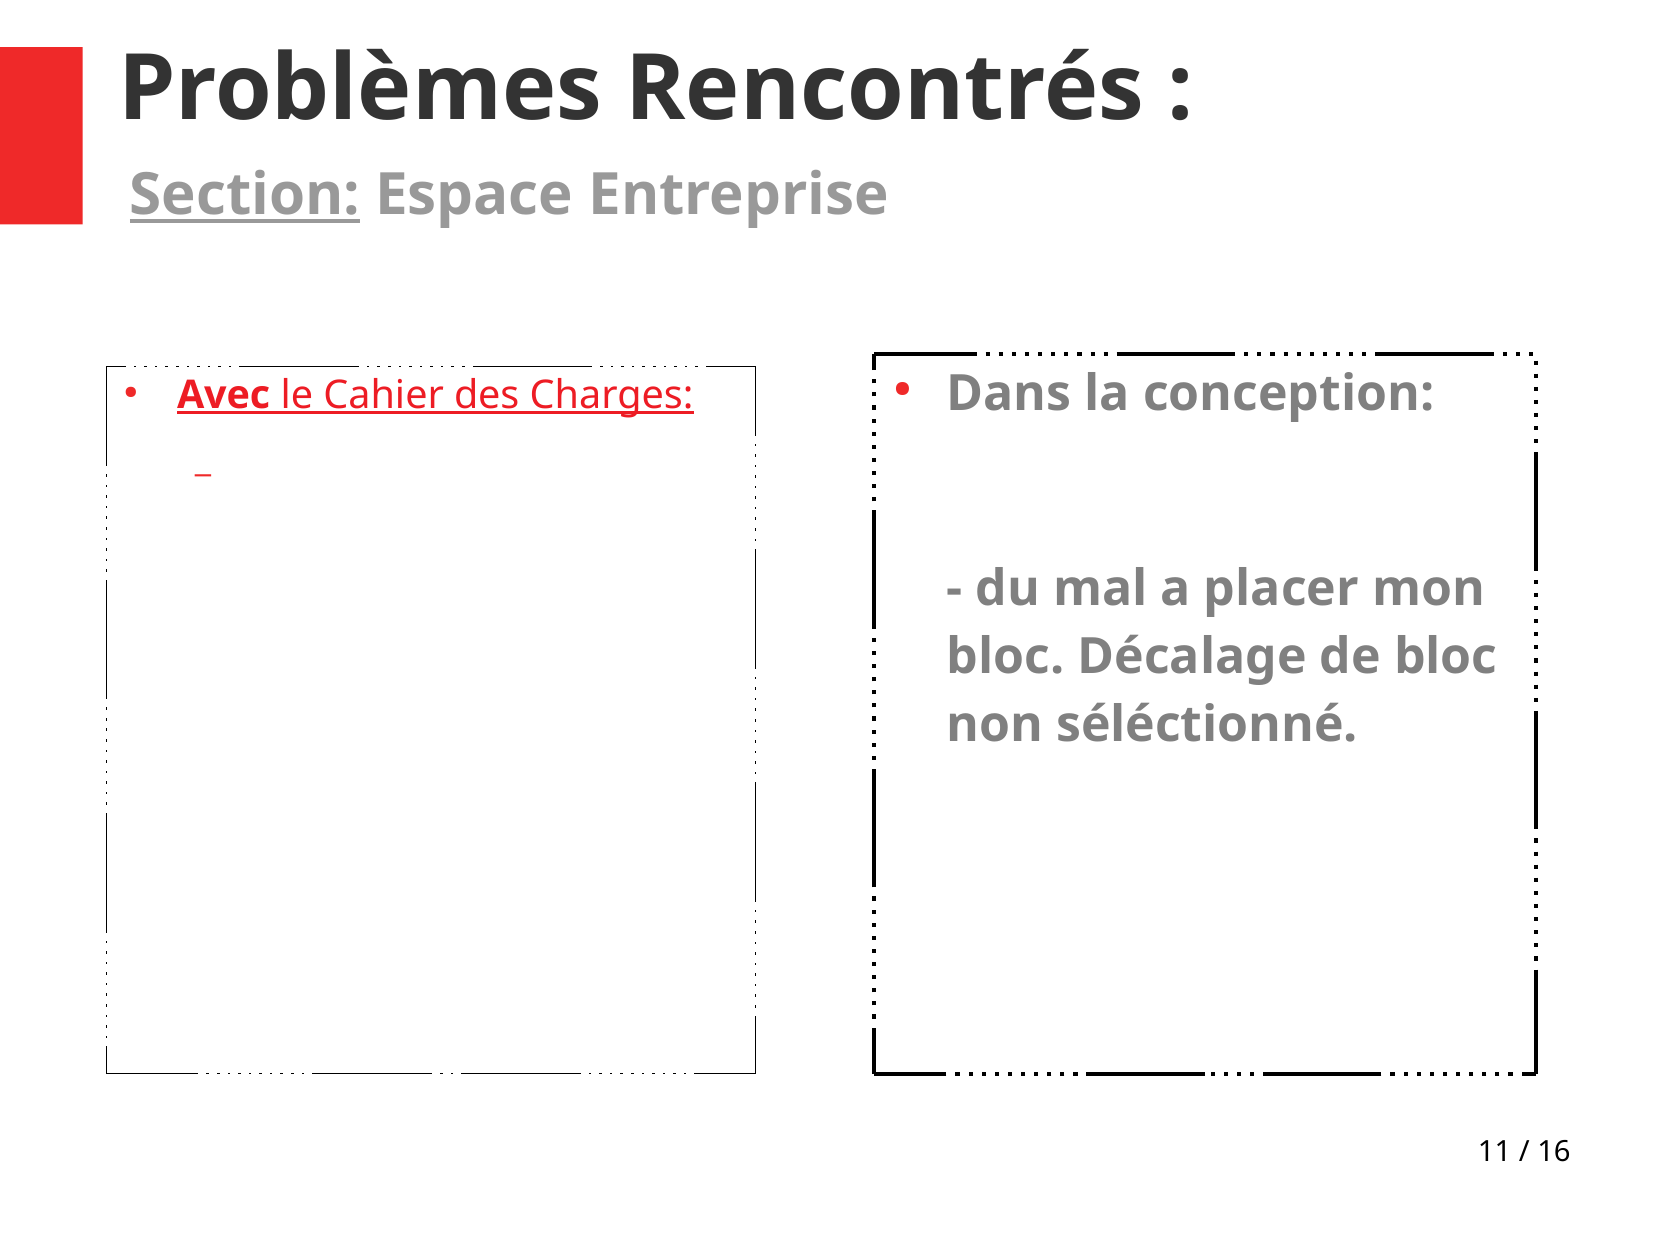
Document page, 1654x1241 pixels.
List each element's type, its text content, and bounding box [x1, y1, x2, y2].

title Section: Espace Entreprise [129, 123, 1359, 260]
list Avec le Cahier des Charges: [106, 366, 756, 1074]
list Dans la conception: - du mal a placer mon bloc. Décalage de bloc non séléctionné. [874, 354, 1536, 1074]
title Problèmes Rencontrés : [118, 30, 1571, 138]
